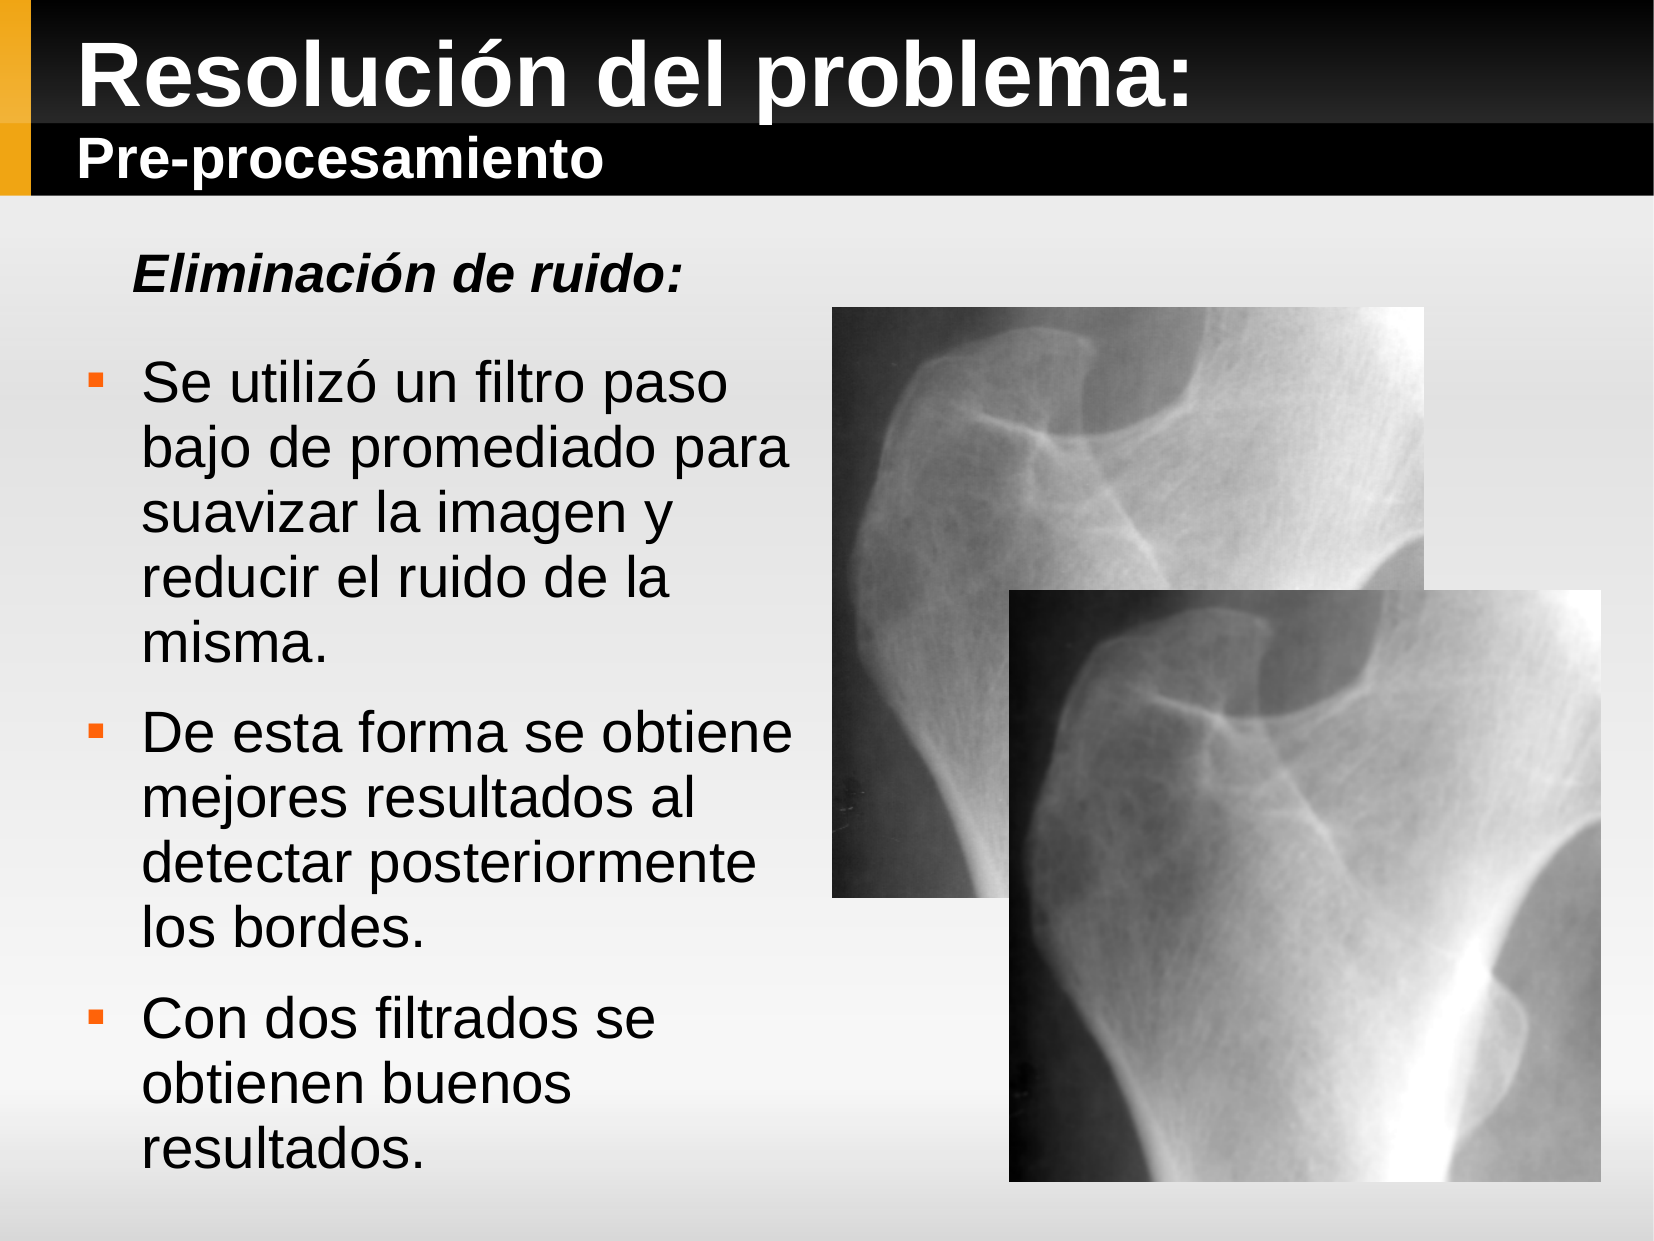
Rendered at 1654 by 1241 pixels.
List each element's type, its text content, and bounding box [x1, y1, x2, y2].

list Se utilizó un filtro paso bajo de promediado para suavizar la imagen y reducir el ruido de la misma. De esta forma se obtiene mejores resultados al detectar posteriormente los bordes. Con dos filtrados se obtienen buenos resultados. [70, 349, 798, 1182]
text_box Eliminación de ruido: [118, 236, 1329, 312]
title Resolución del problema: Pre-procesamiento [76, 7, 1565, 207]
picture [0, 0, 1654, 1241]
